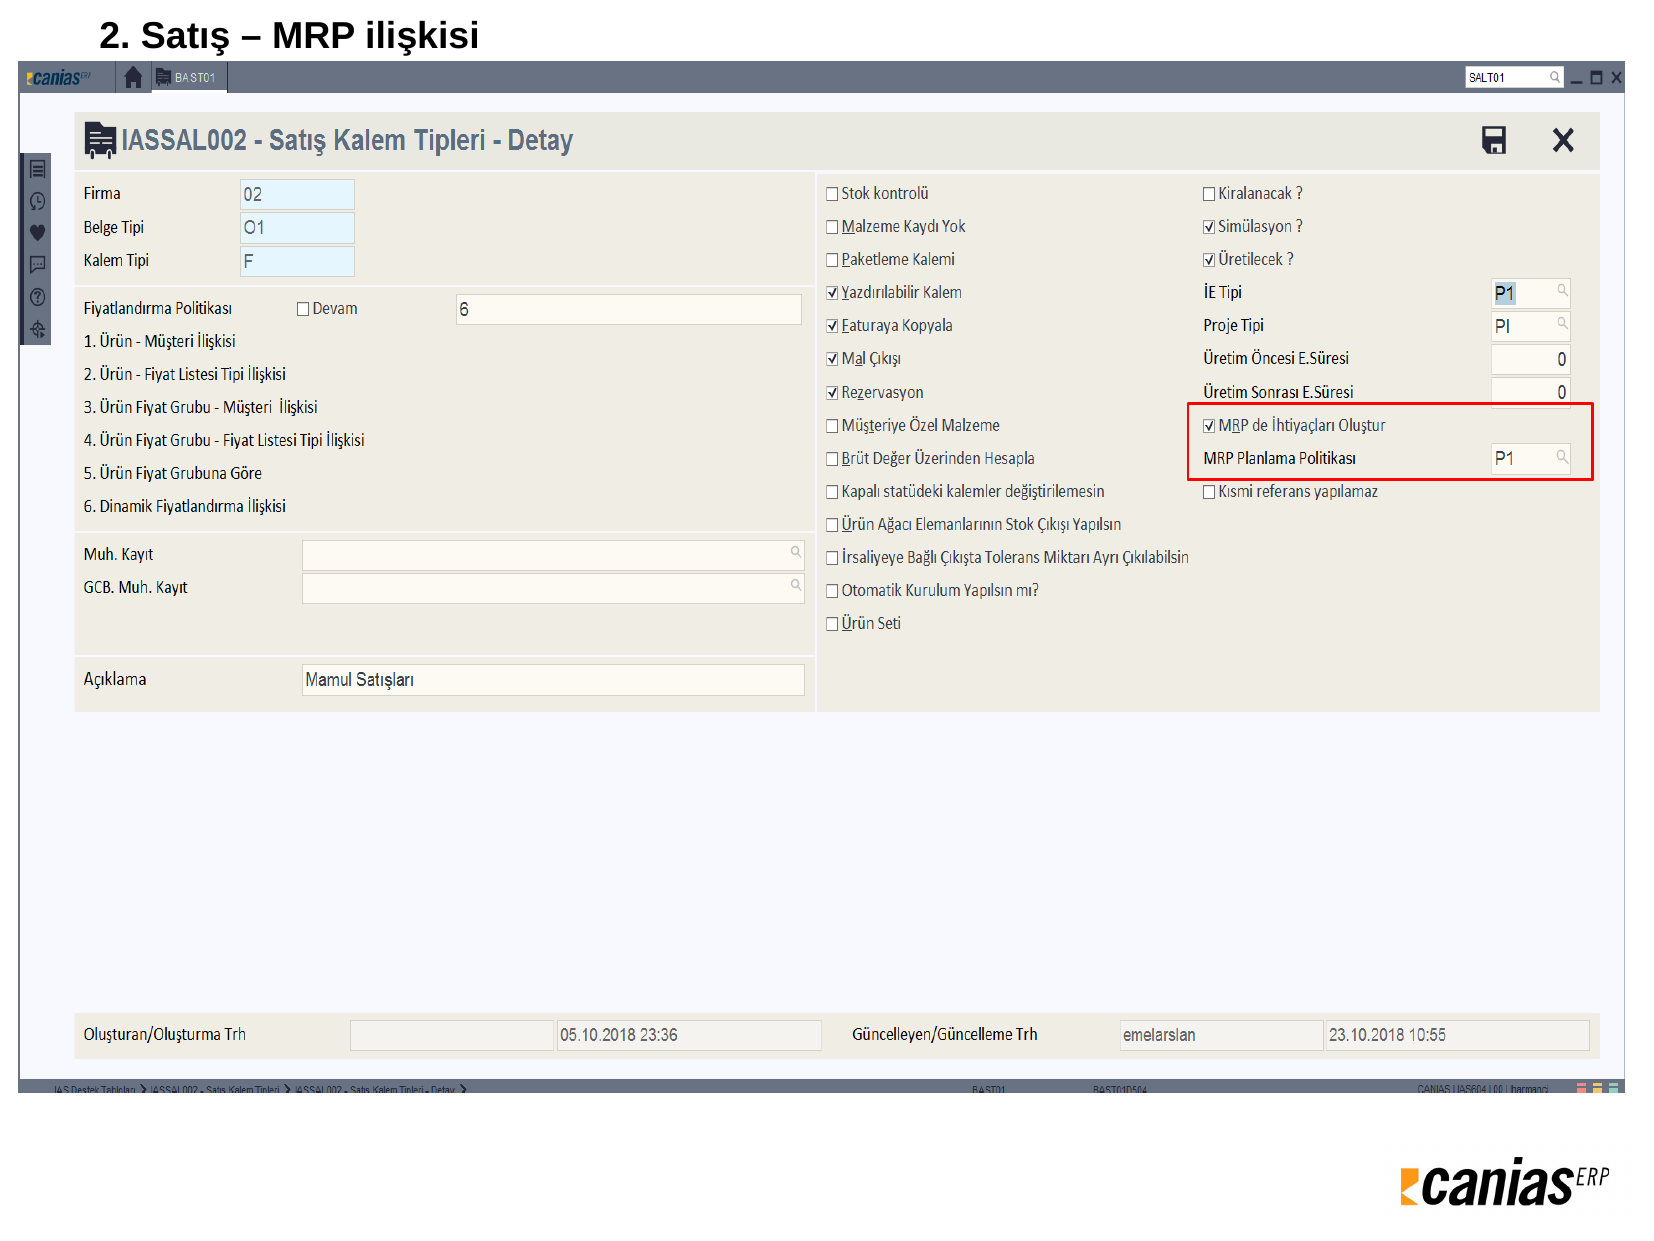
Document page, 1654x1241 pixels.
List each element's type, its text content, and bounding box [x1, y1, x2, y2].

picture [18, 61, 1625, 1093]
text_box 2. Satış – MRP ilişkisi [10, 6, 1625, 65]
picture [1375, 1139, 1635, 1223]
